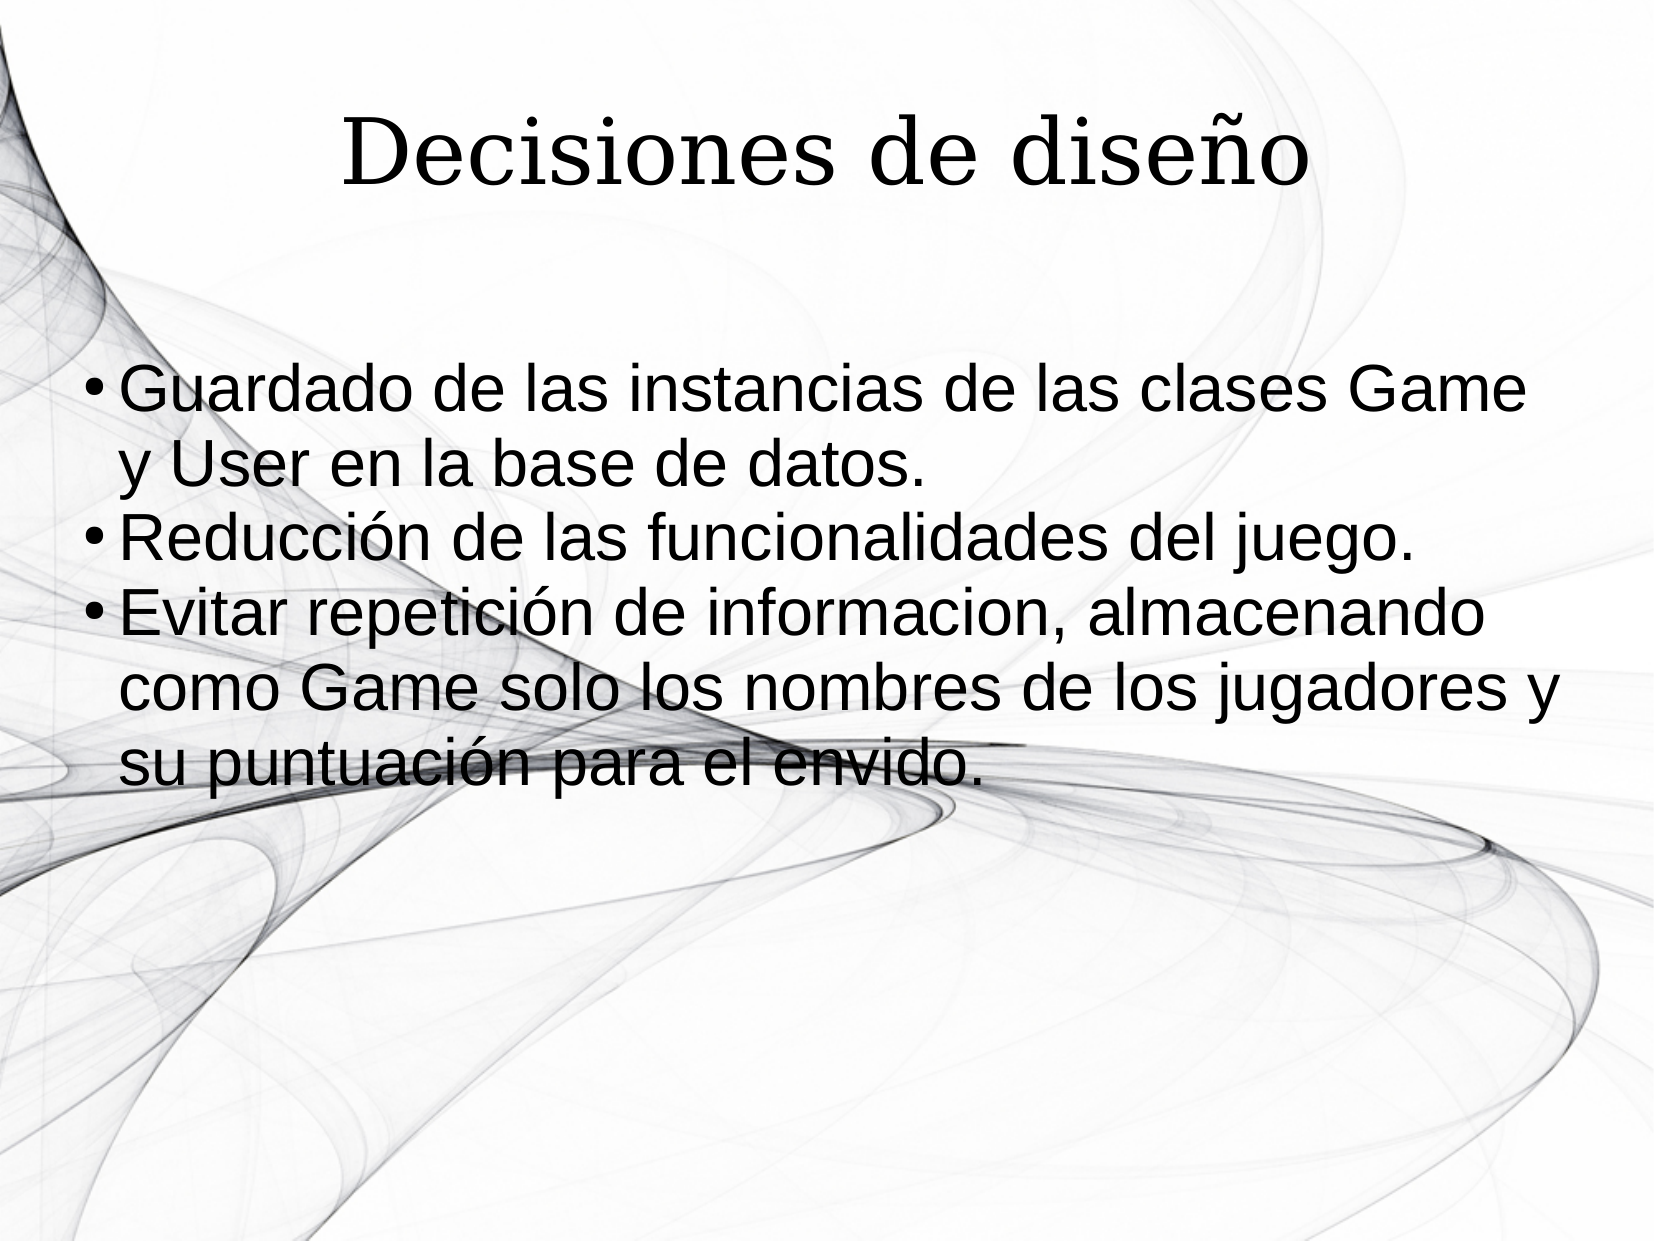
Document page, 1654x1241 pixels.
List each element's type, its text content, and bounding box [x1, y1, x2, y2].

subtitle Guardado de las instancias de las clases Game y User en la base de datos. Reducción de las funcionalidades del juego. Evitar repetición de informacion, almacenando como Game solo los nombres de los jugadores y su puntuación para el envido. [82, 201, 1571, 1099]
picture [0, 0, 1654, 1241]
title Decisiones de diseño [82, 49, 1571, 201]
